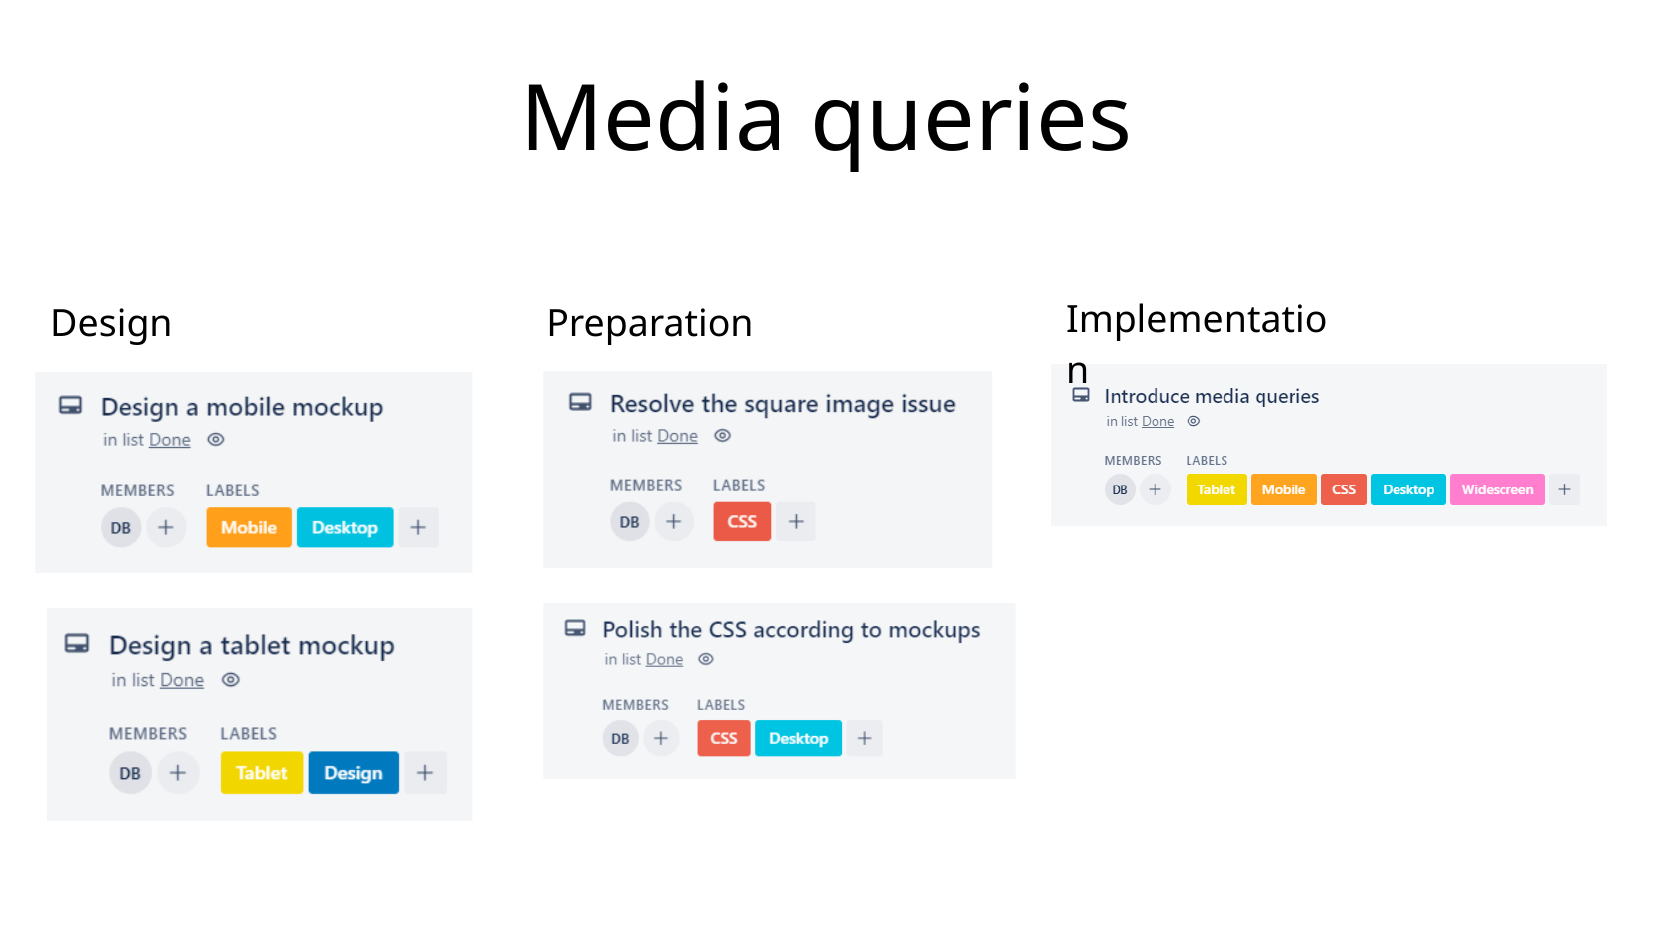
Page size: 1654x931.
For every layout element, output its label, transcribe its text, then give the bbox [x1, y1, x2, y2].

text_box Implementation [1051, 284, 1359, 396]
text_box Preparation [531, 289, 875, 353]
picture [1051, 364, 1607, 526]
title Media queries [82, 37, 1571, 193]
picture [543, 603, 1016, 779]
text_box Design [35, 289, 414, 353]
picture [35, 372, 473, 573]
picture [543, 371, 993, 568]
picture [47, 608, 473, 821]
